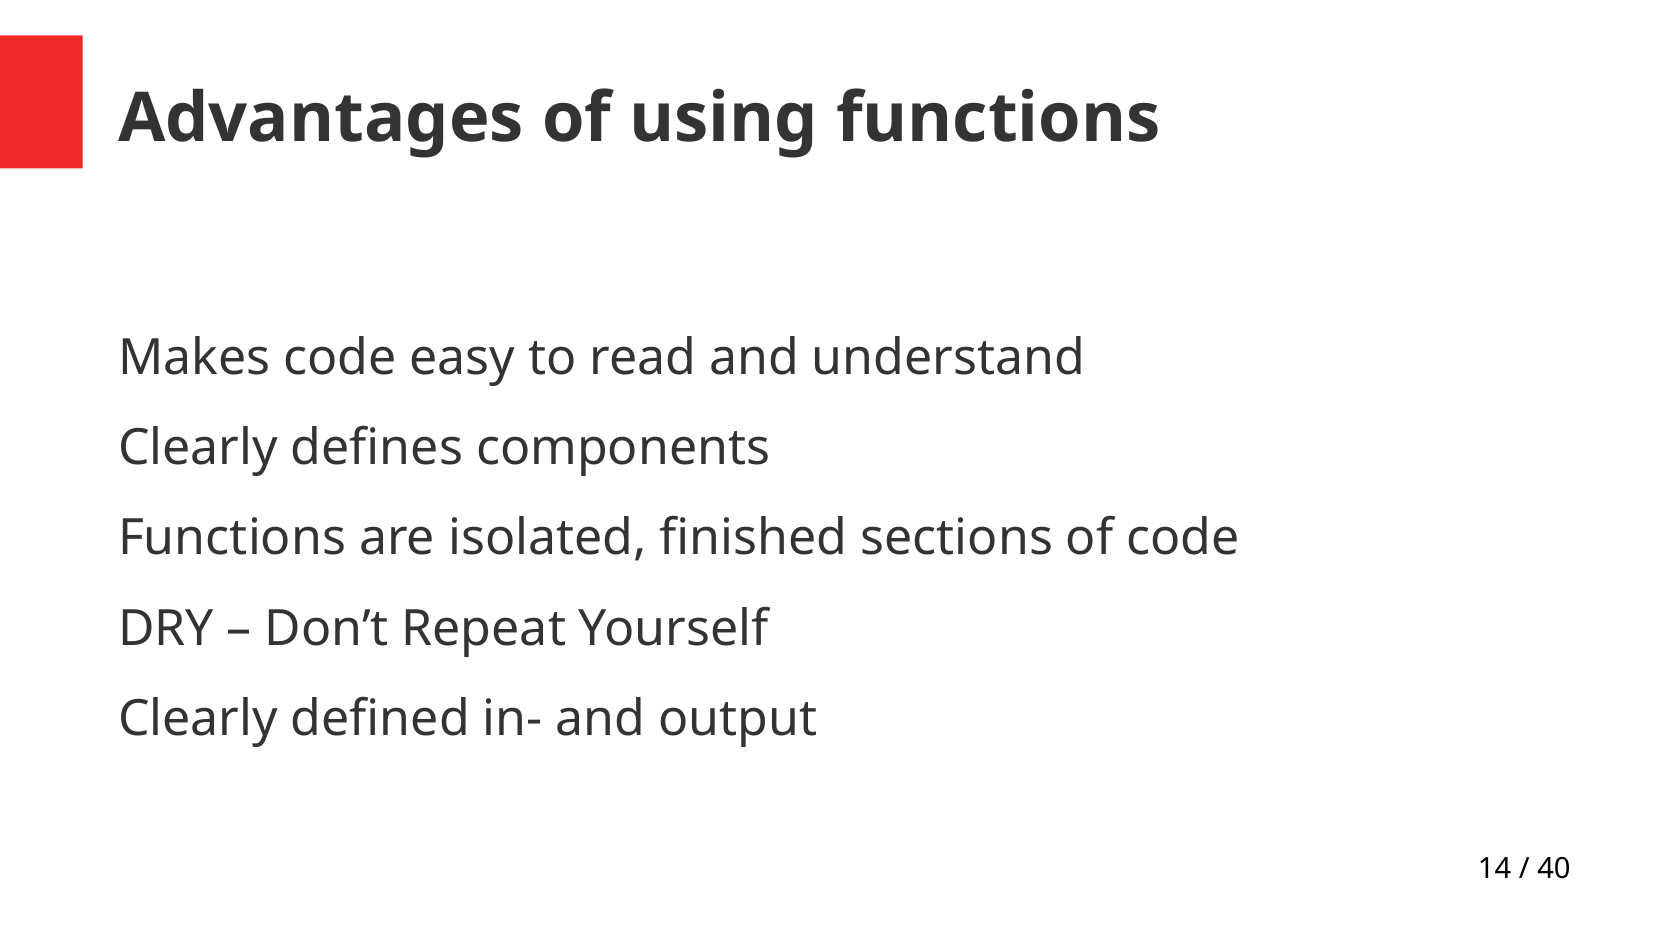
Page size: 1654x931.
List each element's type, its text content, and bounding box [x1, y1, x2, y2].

list Makes code easy to read and understand Clearly defines components Functions are isolated, finished sections of code DRY – Don’t Repeat Yourself Clearly defined in- and output [118, 265, 1536, 806]
title Advantages of using functions [118, 37, 1571, 193]
